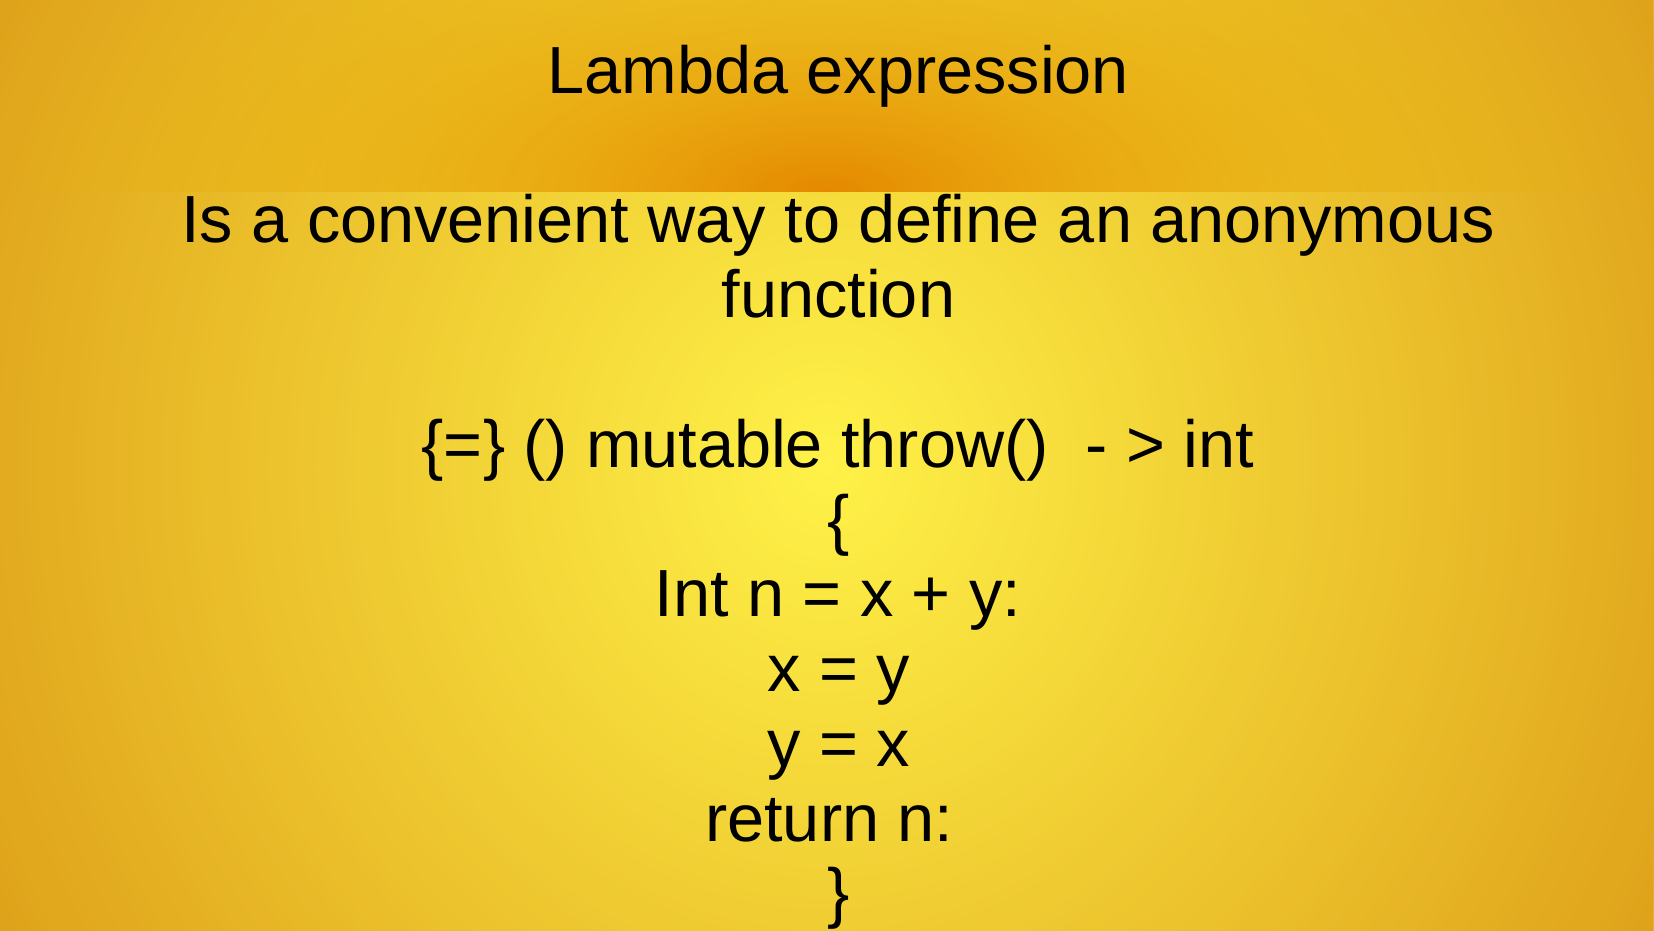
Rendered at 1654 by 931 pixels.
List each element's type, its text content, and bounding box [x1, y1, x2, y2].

subtitle Lambda expression Is a convenient way to define an anonymous function {=} () mutable throw() - > int { Int n = x + y: x = y y = x return n: } [94, 32, 1583, 931]
